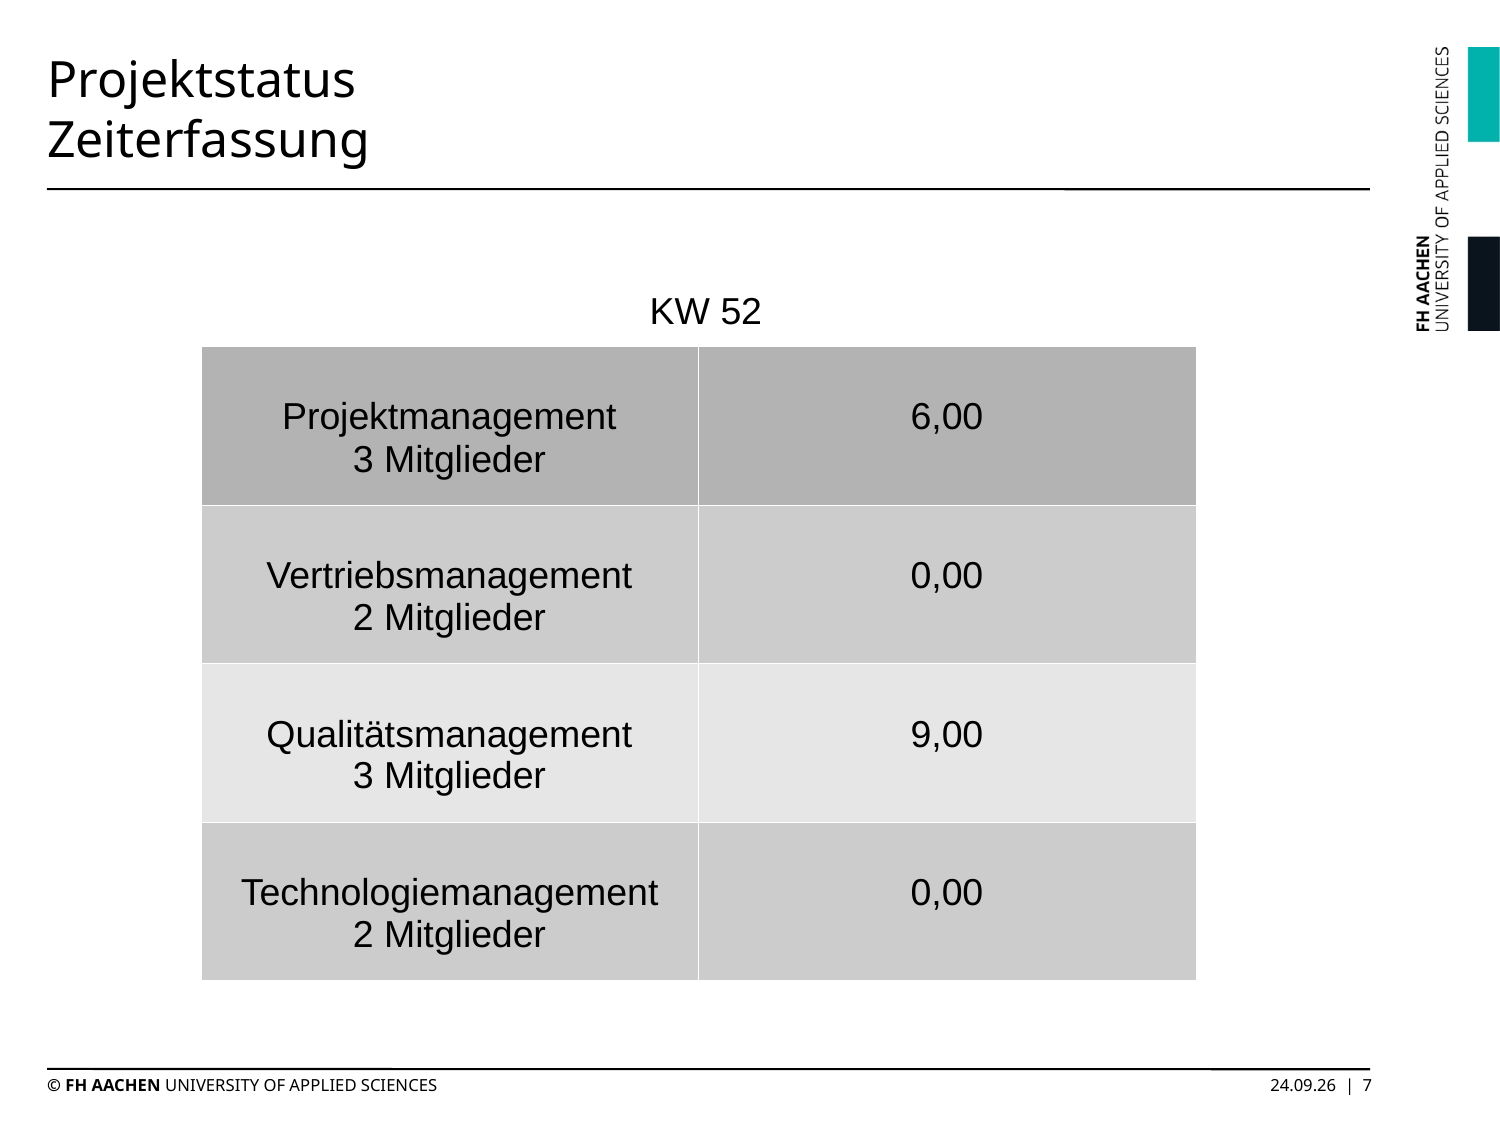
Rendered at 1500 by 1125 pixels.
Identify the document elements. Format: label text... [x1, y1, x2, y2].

picture [1404, 47, 1500, 331]
table_cell 0,00 [699, 823, 1196, 980]
table_cell Technologiemanagement 2 Mitglieder [202, 823, 698, 980]
table_cell 0,00 [699, 506, 1196, 663]
table_cell Qualitätsmanagement 3 Mitglieder [202, 664, 698, 822]
table_header 6,00 [699, 347, 1196, 505]
table_cell 9,00 [699, 664, 1196, 822]
table_cell Vertriebsmanagement 2 Mitglieder [202, 506, 698, 663]
text_box KW 52 [215, 283, 1196, 341]
title Projektstatus Zeiterfassung [47, 47, 1370, 166]
table_header Projektmanagement 3 Mitglieder [202, 347, 698, 505]
